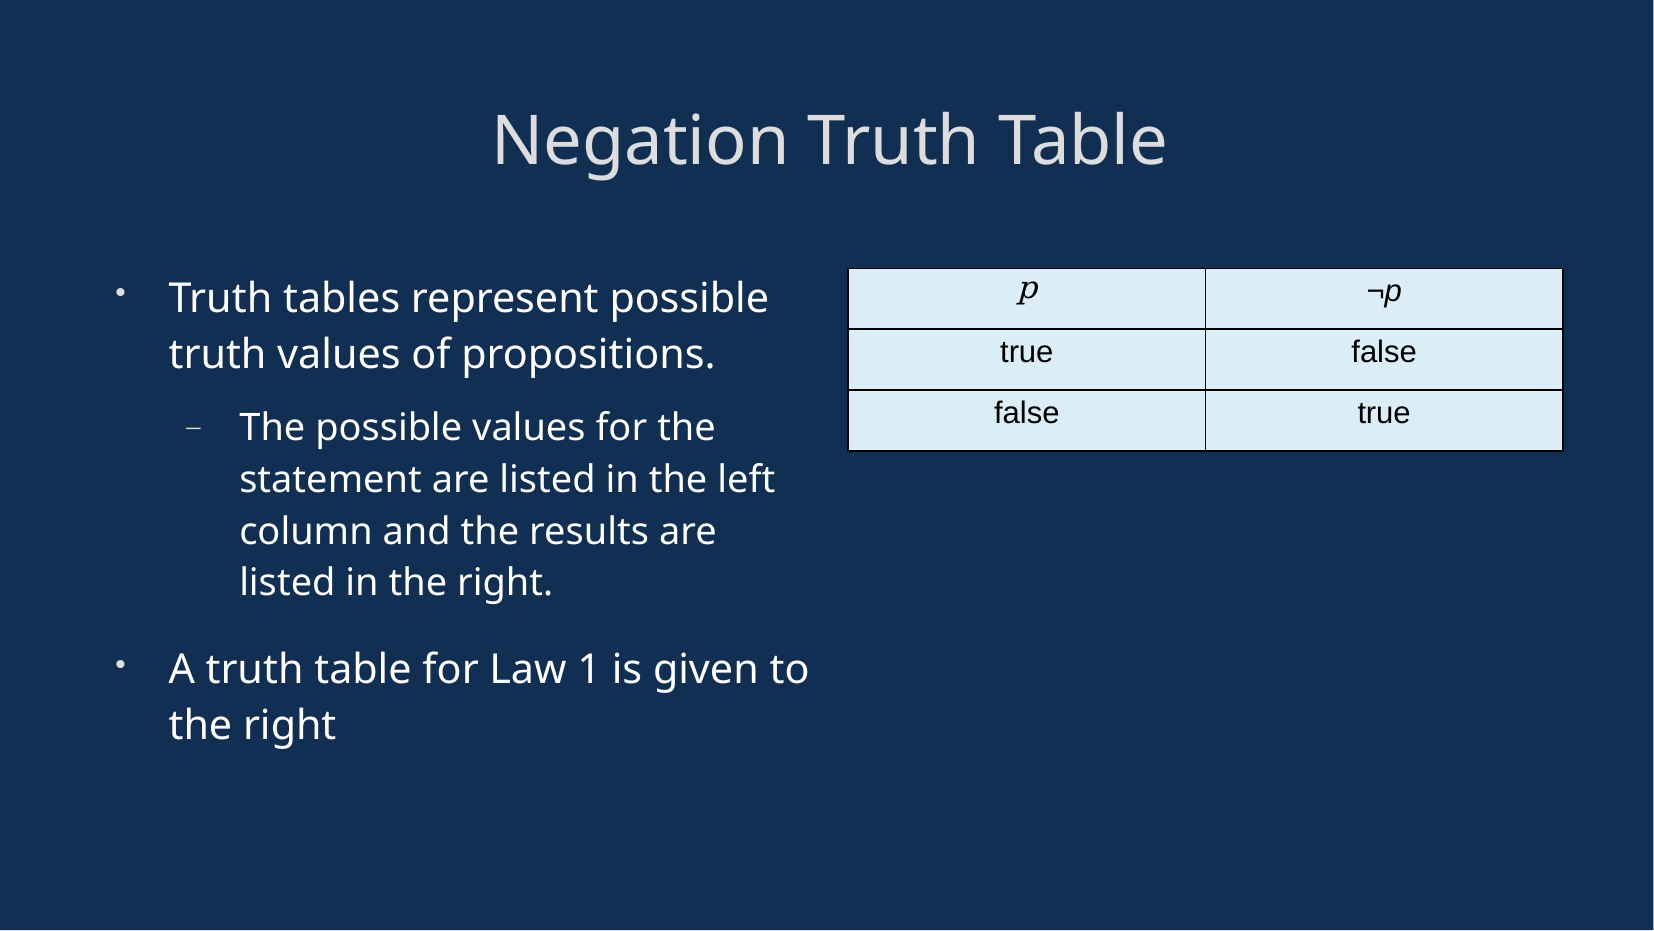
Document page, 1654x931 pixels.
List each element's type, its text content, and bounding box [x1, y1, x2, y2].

table_cell true [849, 330, 1205, 389]
list Truth tables represent possible truth values of propositions. The possible values for the statement are listed in the left column and the results are listed in the right. A truth table for Law 1 is given to the right [97, 268, 813, 806]
table_header ¬p [1206, 269, 1562, 328]
table_cell true [1206, 391, 1562, 450]
title Negation Truth Table [97, 56, 1563, 220]
table_header p [849, 269, 1205, 328]
table_cell false [1206, 330, 1562, 389]
table_cell false [849, 391, 1205, 450]
